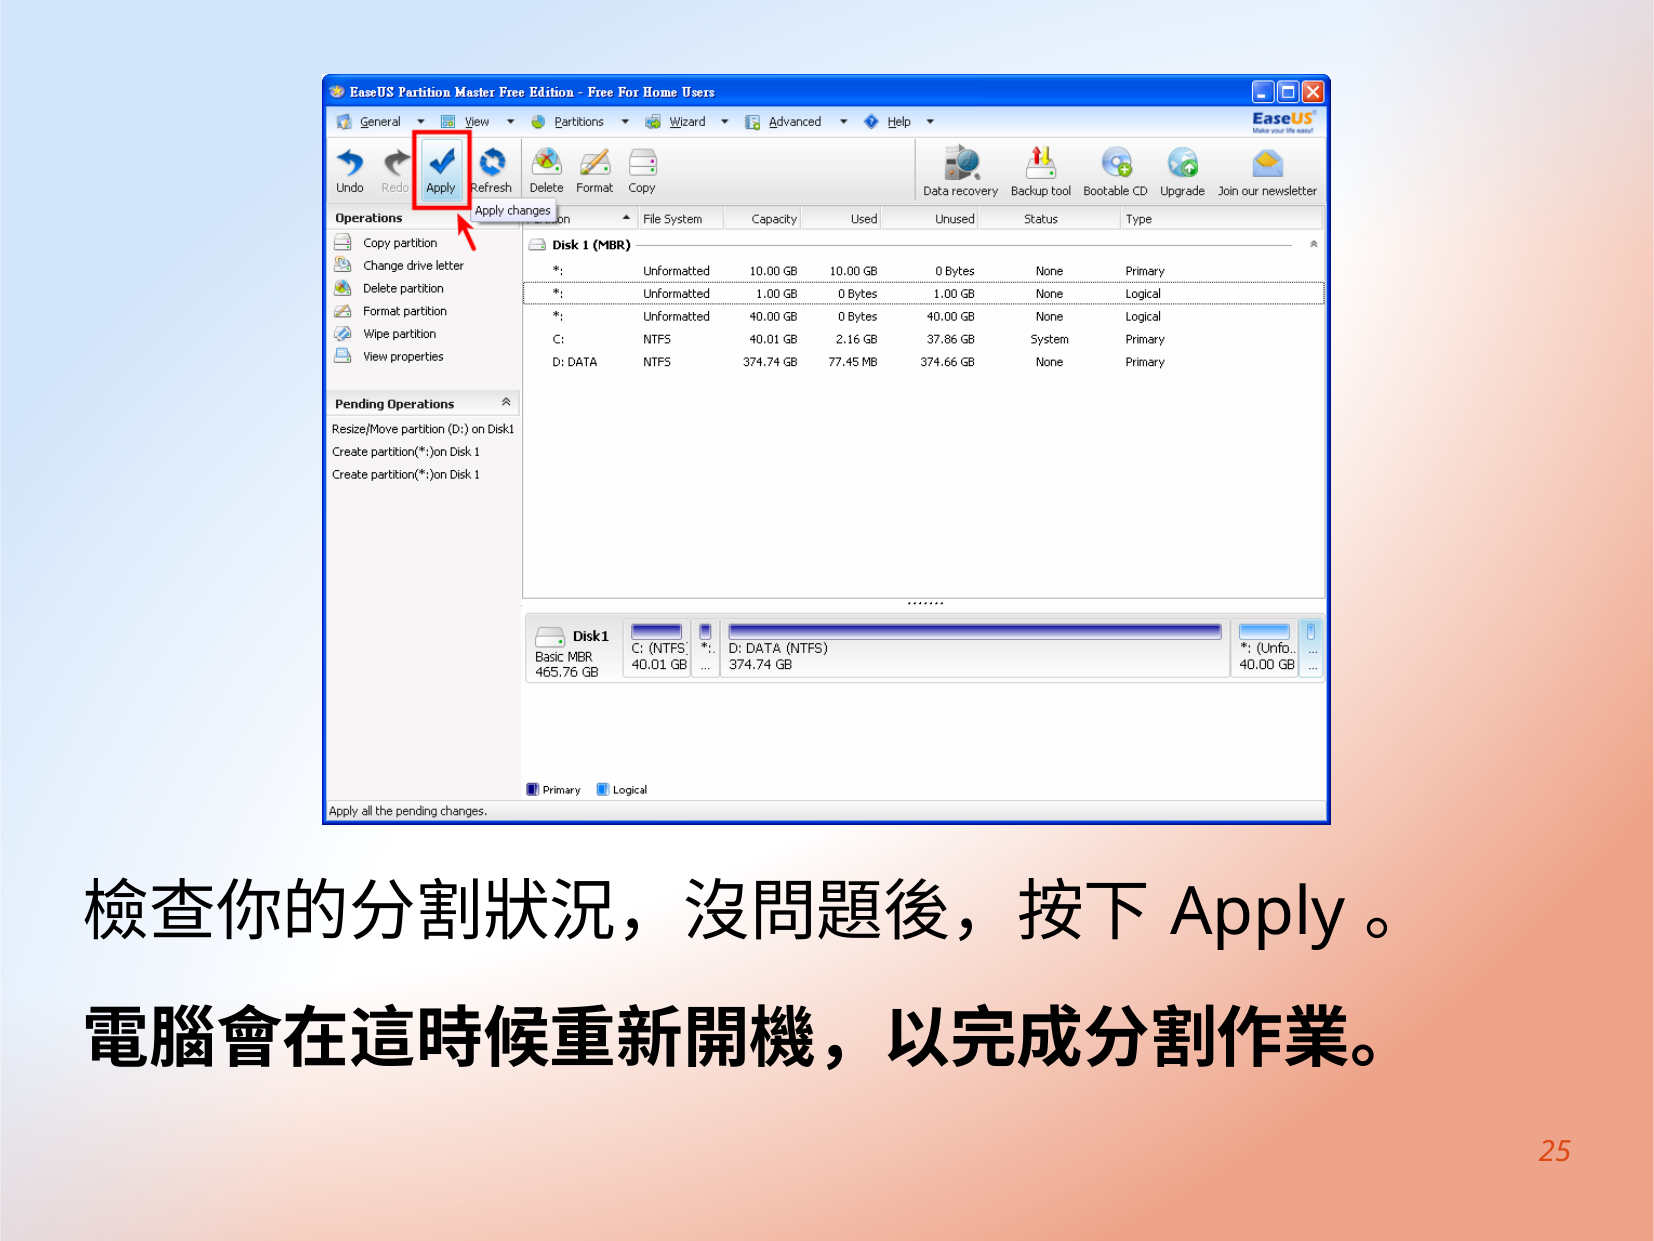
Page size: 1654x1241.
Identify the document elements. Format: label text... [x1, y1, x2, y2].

picture [0, 0, 1654, 1241]
list 檢查你的分割狀況，沒問題後，按下Apply。 電腦會在這時候重新開機，以完成分割作業。 [82, 857, 1571, 1201]
